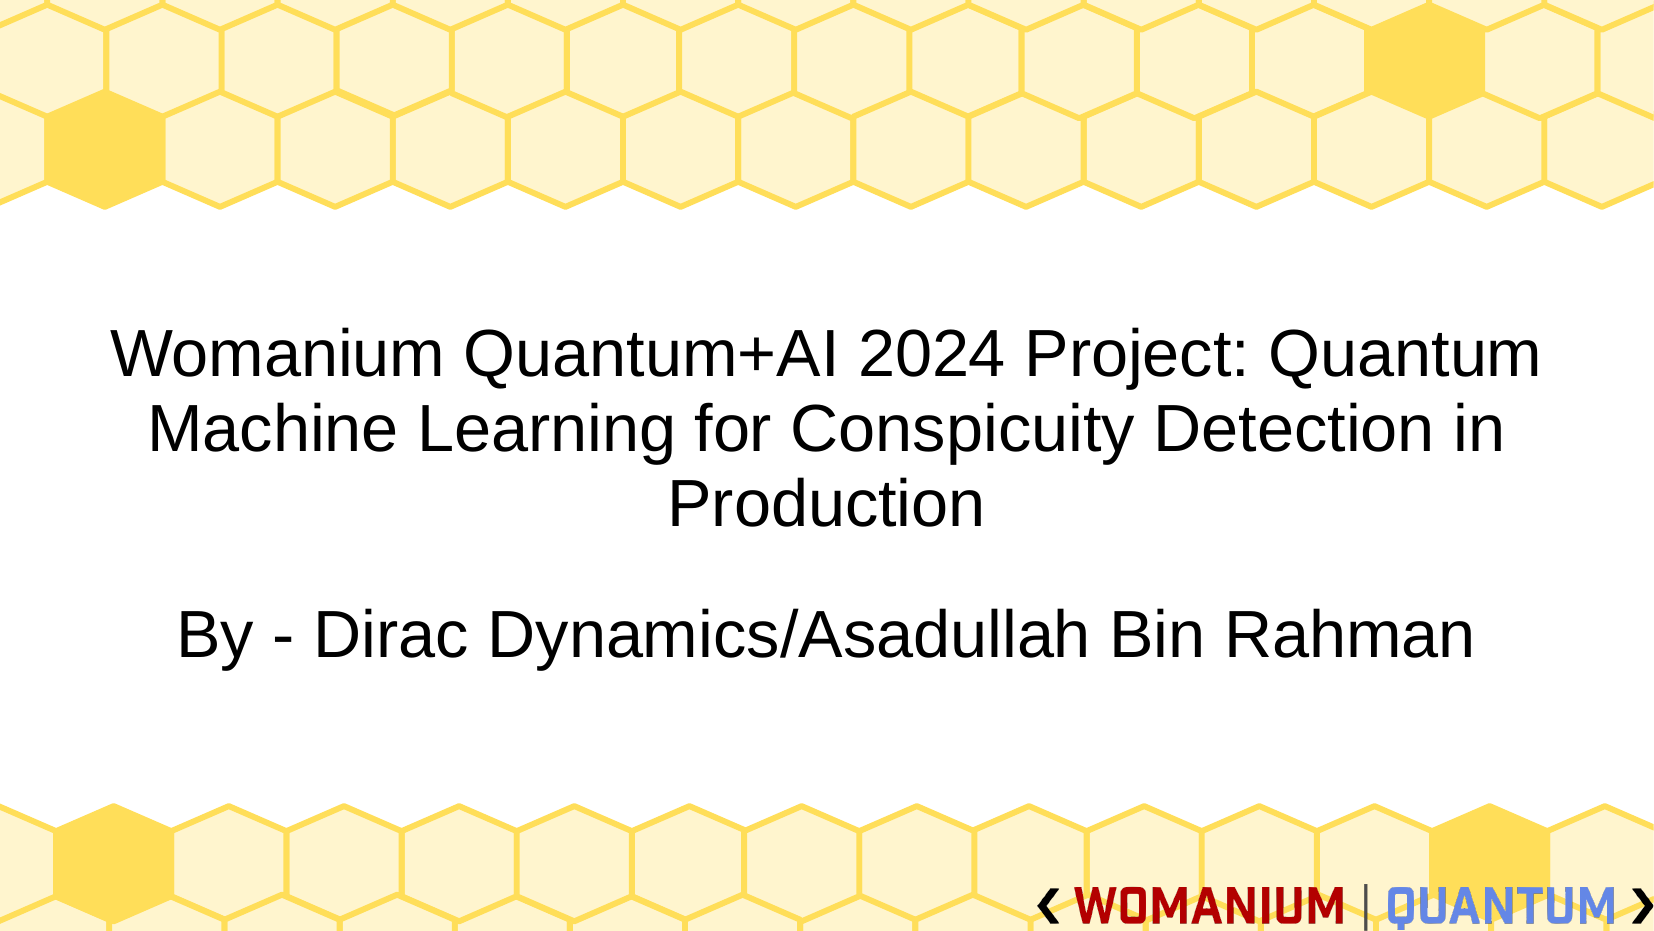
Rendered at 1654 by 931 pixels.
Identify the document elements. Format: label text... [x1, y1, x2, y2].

picture [1037, 884, 1654, 931]
subtitle By - Dirac Dynamics/Asadullah Bin Rahman [88, 561, 1565, 709]
title Womanium Quantum+AI 2024 Project: Quantum Machine Learning for Conspicuity Detection in Production [88, 316, 1565, 541]
